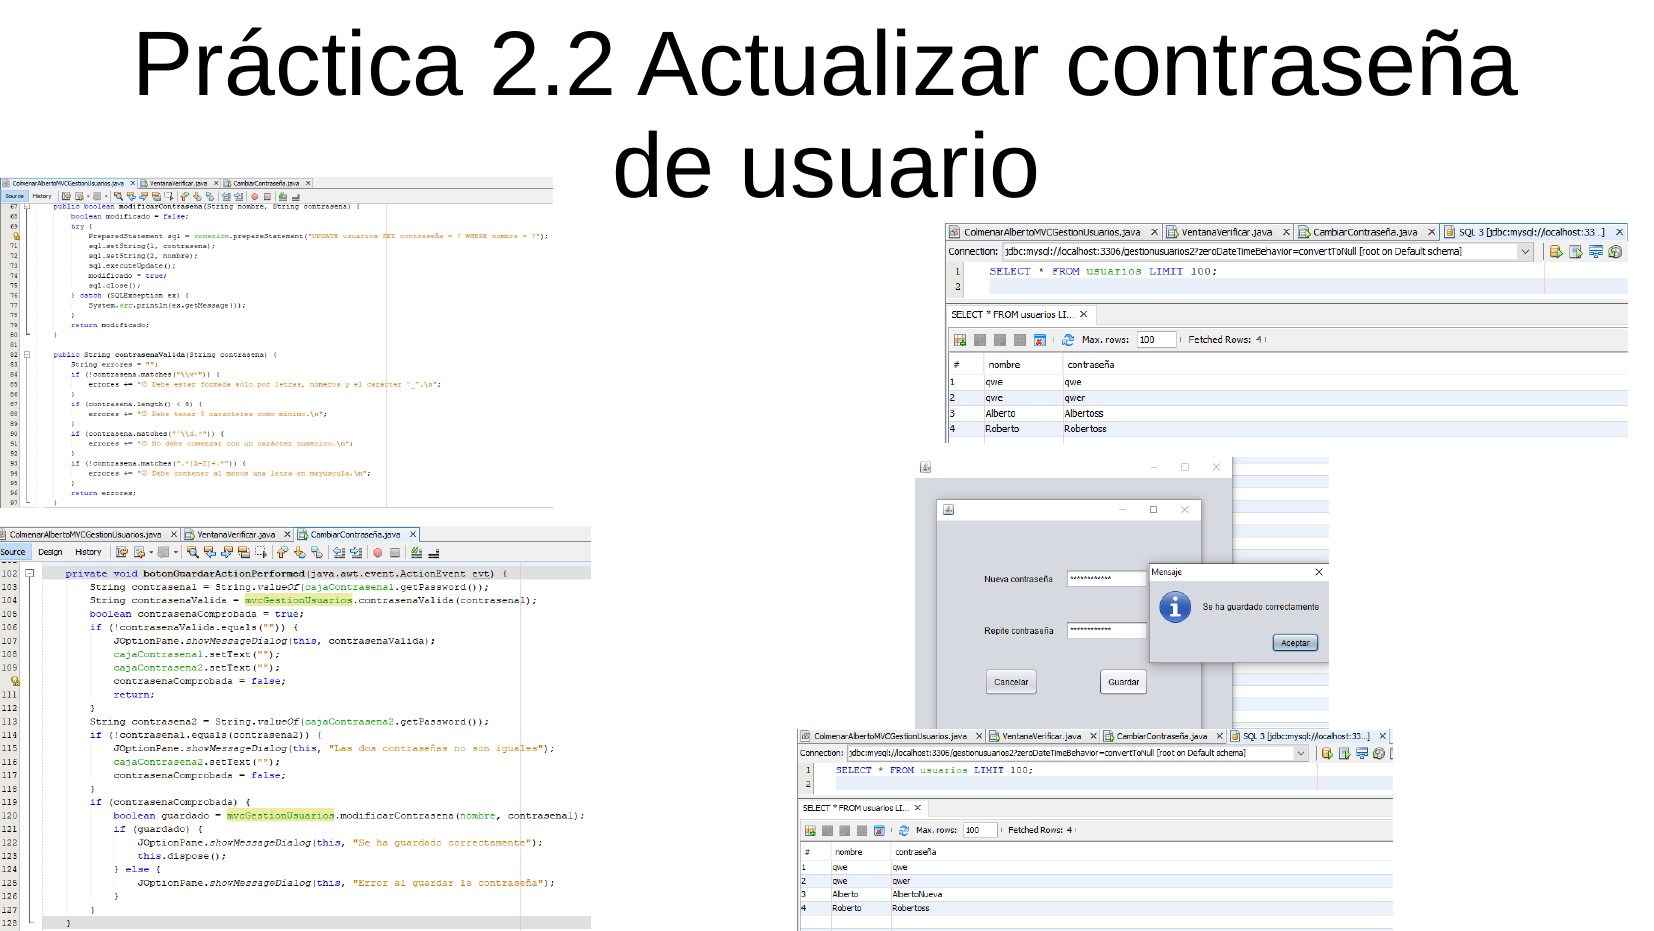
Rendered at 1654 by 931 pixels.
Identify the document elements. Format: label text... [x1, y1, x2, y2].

picture [944, 223, 1628, 443]
picture [797, 457, 1393, 931]
picture [0, 526, 591, 931]
title Práctica 2.2 Actualizar contraseña de usuario [82, 12, 1571, 218]
picture [0, 177, 553, 508]
